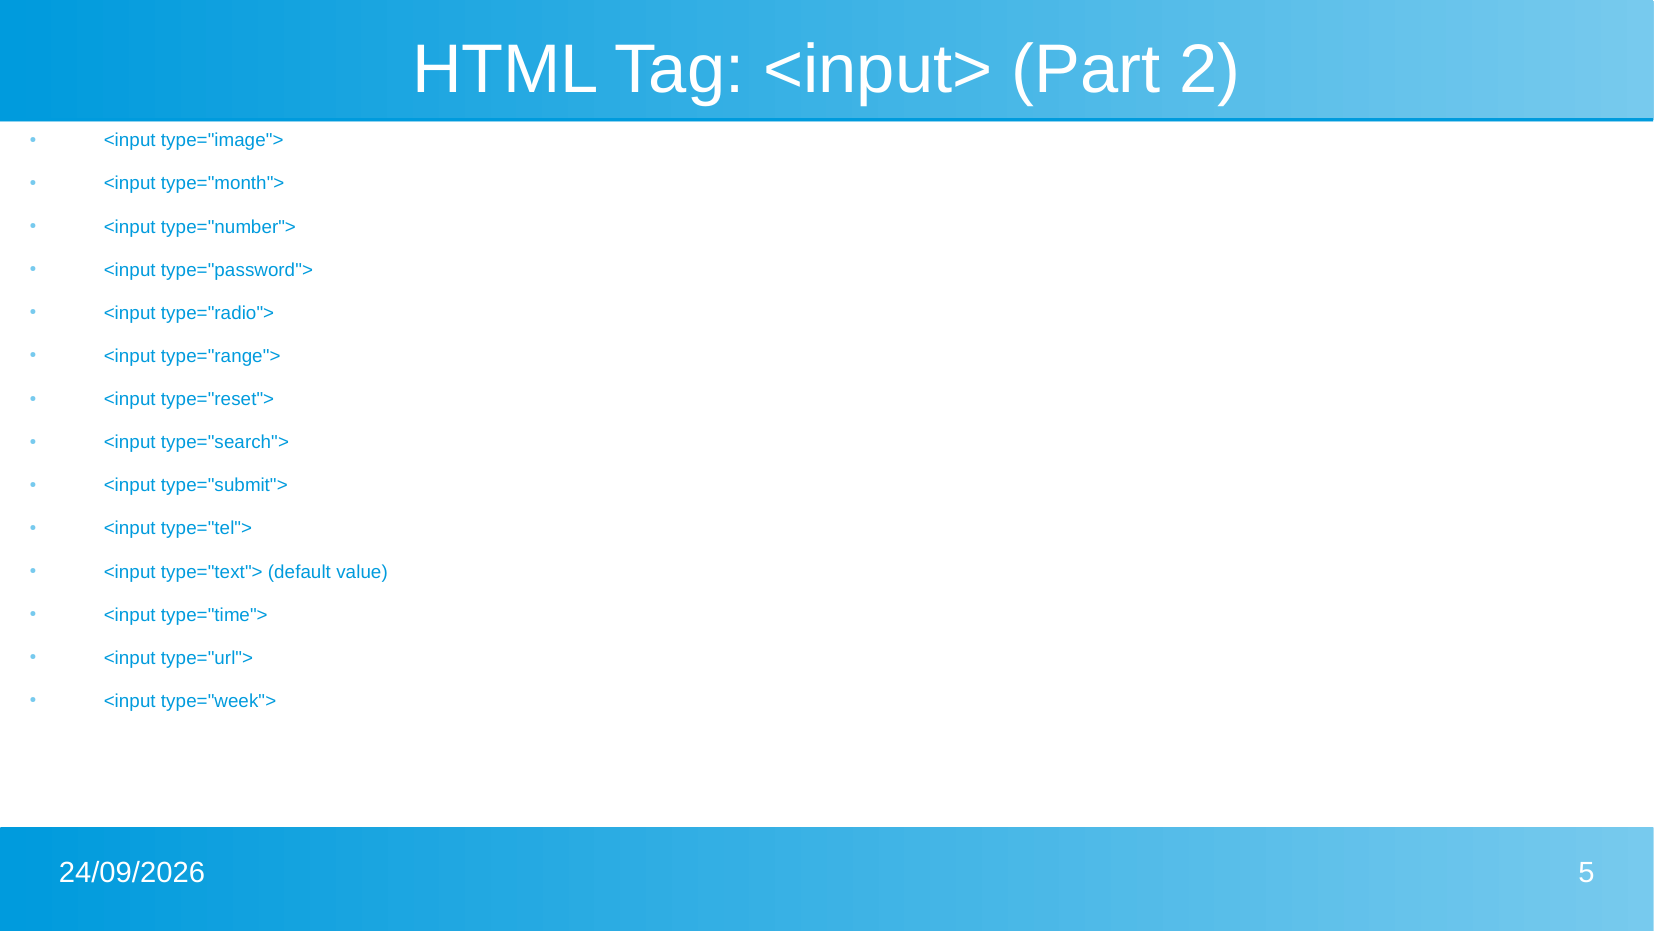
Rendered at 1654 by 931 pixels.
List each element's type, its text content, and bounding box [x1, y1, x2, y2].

list <input type="image"> <input type="month"> <input type="number"> <input type="password"> <input type="radio"> <input type="range"> <input type="reset"> <input type="search"> <input type="submit"> <input type="tel"> <input type="text"> (default value) <input type="time"> <input type="url"> <input type="week"> [11, 129, 1548, 721]
title HTML Tag: <input> (Part 2) [59, 29, 1595, 108]
